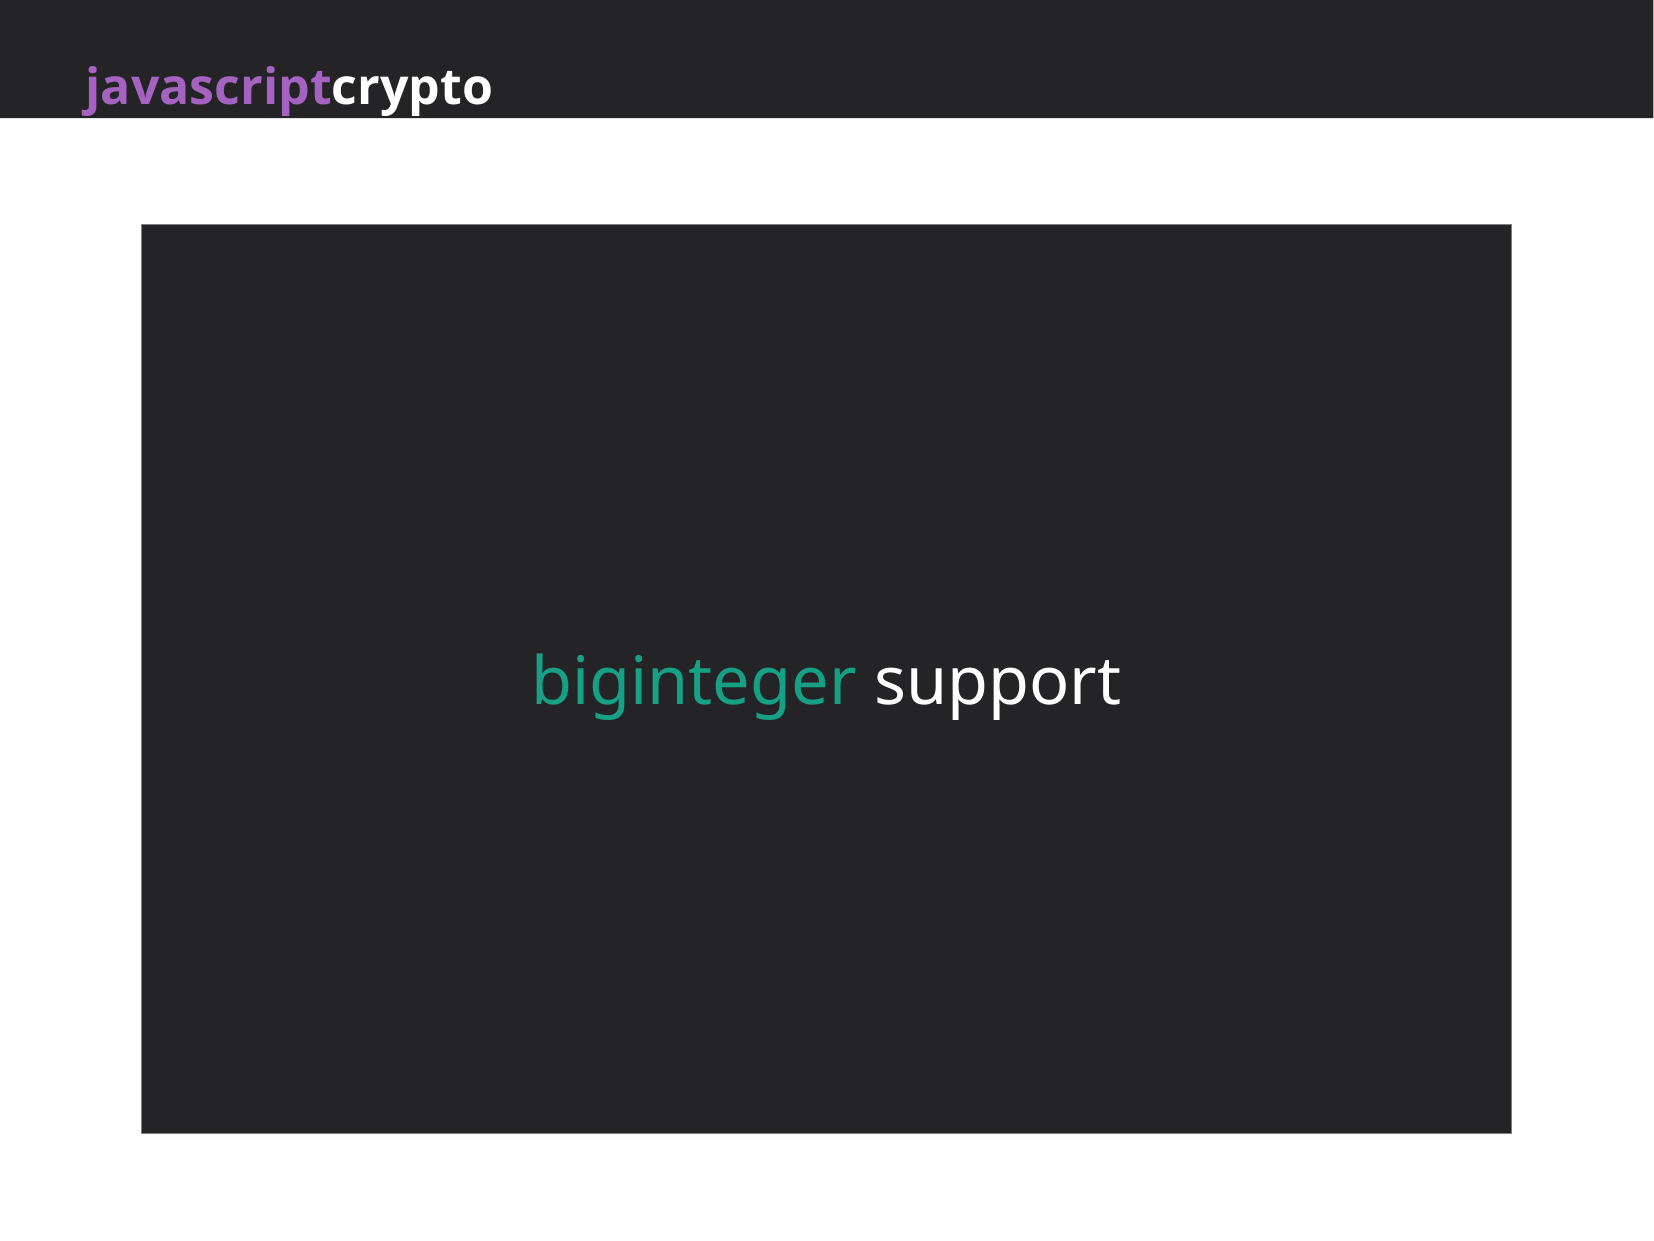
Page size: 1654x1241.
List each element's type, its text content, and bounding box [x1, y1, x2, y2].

text_box javascriptcrypto [70, 43, 544, 119]
text_box biginteger support [141, 224, 1512, 1134]
text_box [0, 0, 1654, 119]
